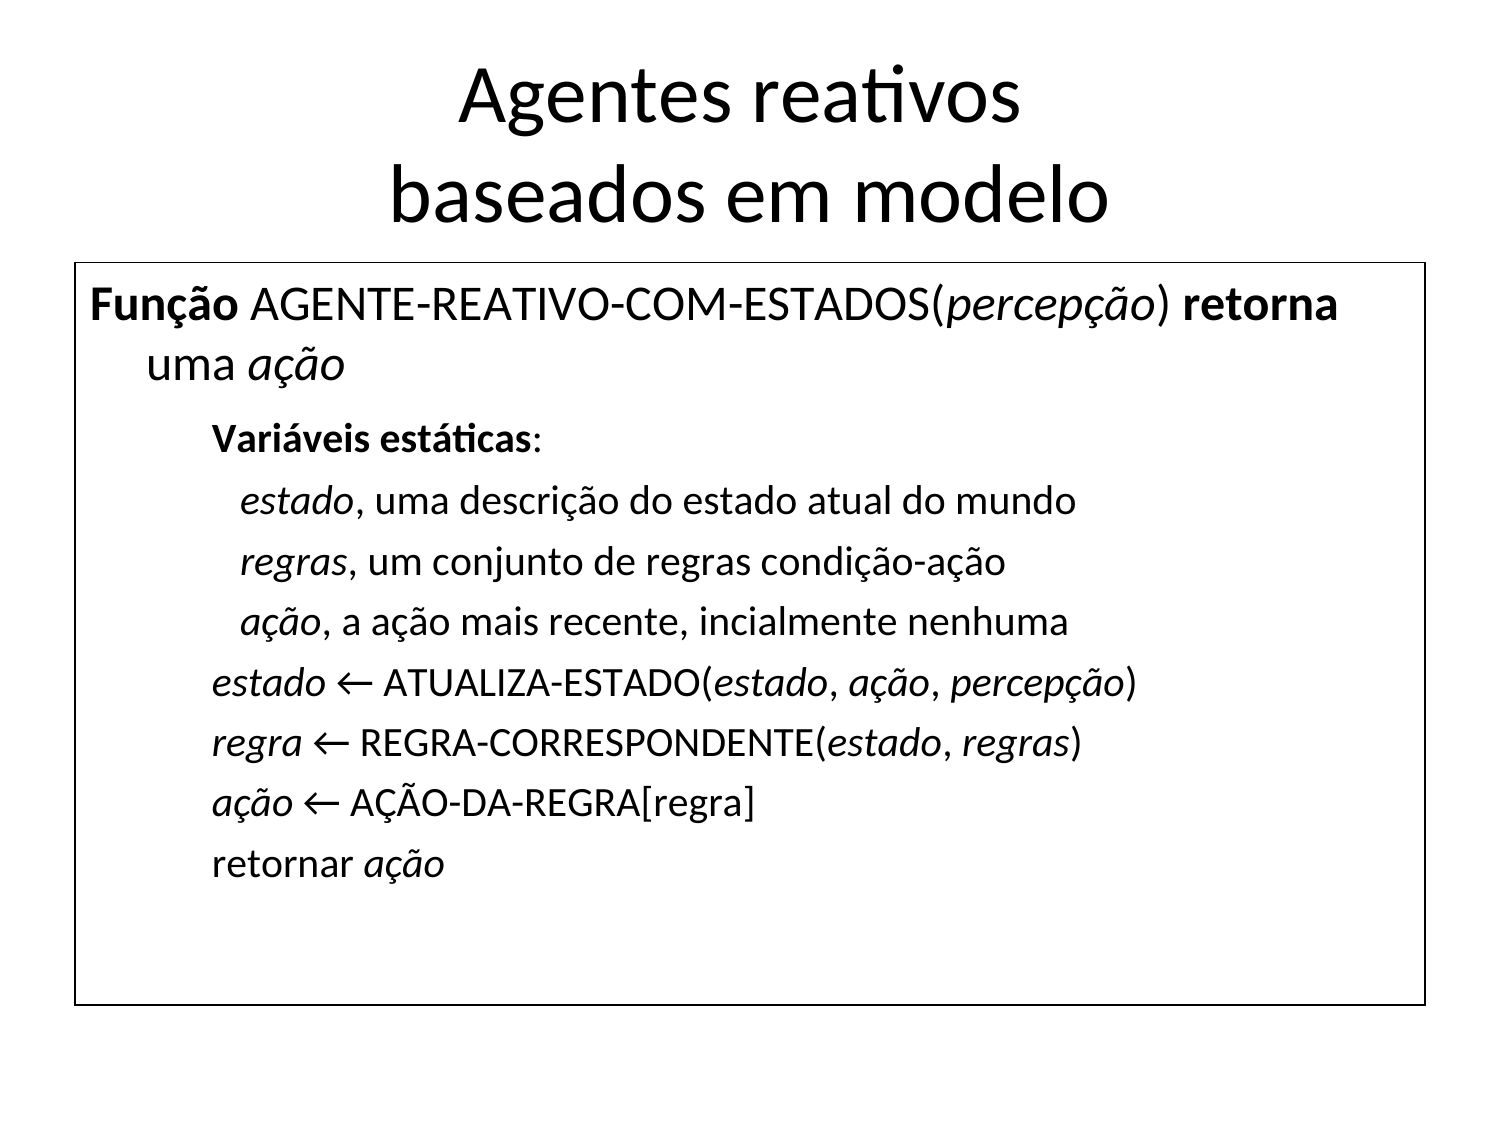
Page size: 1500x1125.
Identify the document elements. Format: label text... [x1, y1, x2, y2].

list Função AGENTE-REATIVO-COM-ESTADOS(percepção) retorna uma ação Variáveis estáticas: estado, uma descrição do estado atual do mundo regras, um conjunto de regras condição-ação ação, a ação mais recente, incialmente nenhuma estado ← ATUALIZA-ESTADO(estado, ação, percepção) regra ← REGRA-CORRESPONDENTE(estado, regras) ação ← AÇÃO-DA-REGRA[regra] retornar ação [75, 262, 1426, 1005]
title Agentes reativos baseados em modelo [75, 31, 1426, 247]
